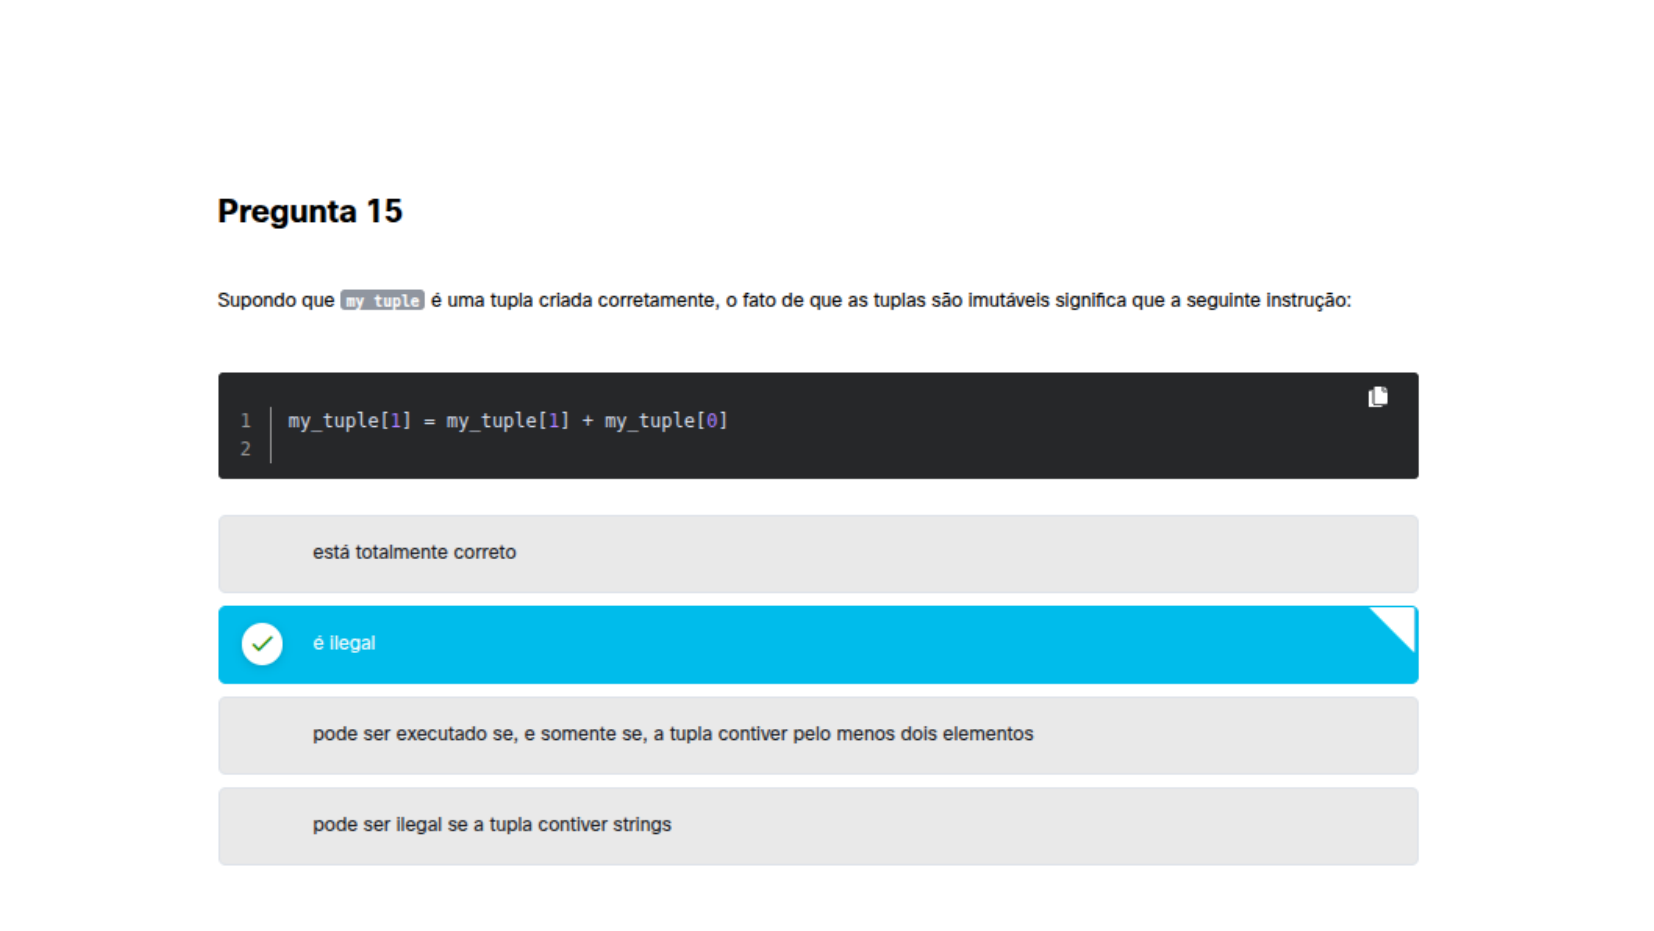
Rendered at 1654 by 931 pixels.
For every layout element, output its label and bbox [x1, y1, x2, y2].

picture [200, 185, 1455, 883]
